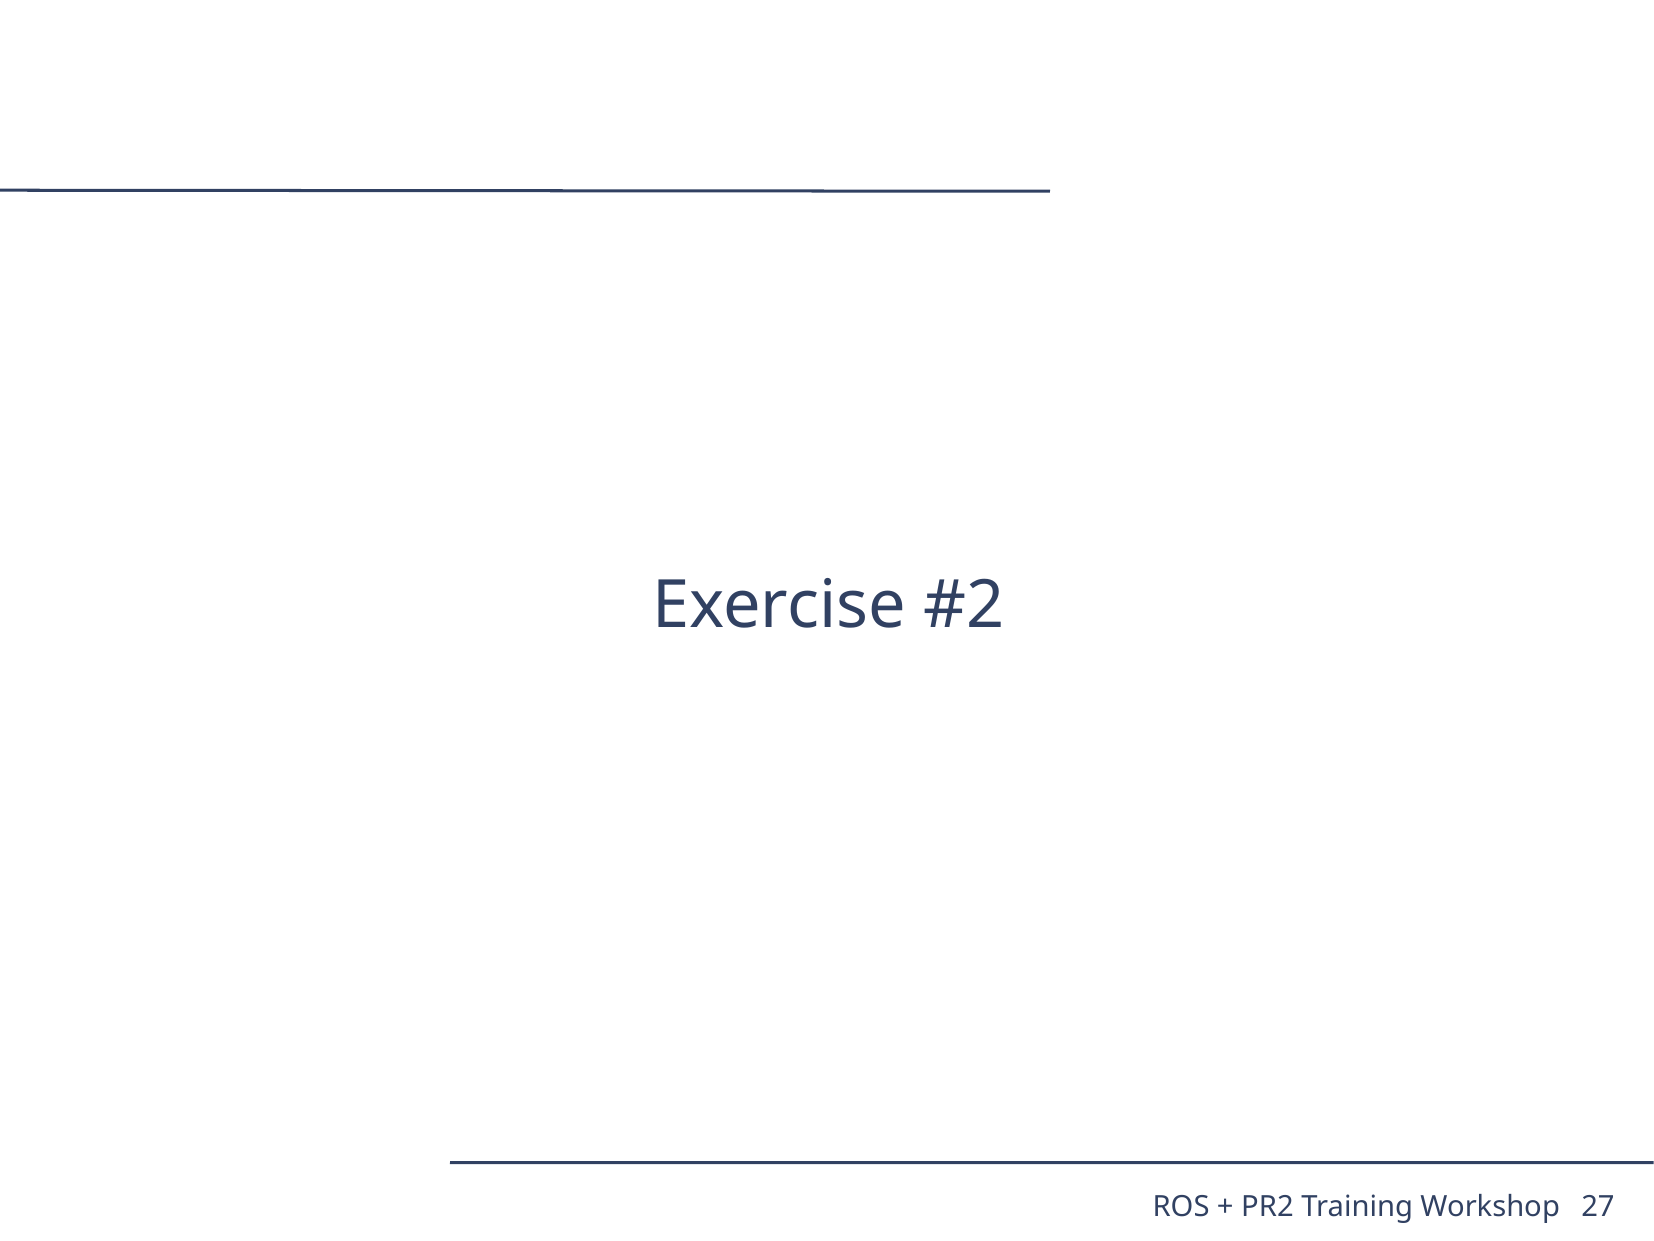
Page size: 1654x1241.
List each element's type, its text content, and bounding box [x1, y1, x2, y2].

text_box Exercise #2 [637, 548, 1029, 638]
title [82, 56, 1571, 250]
